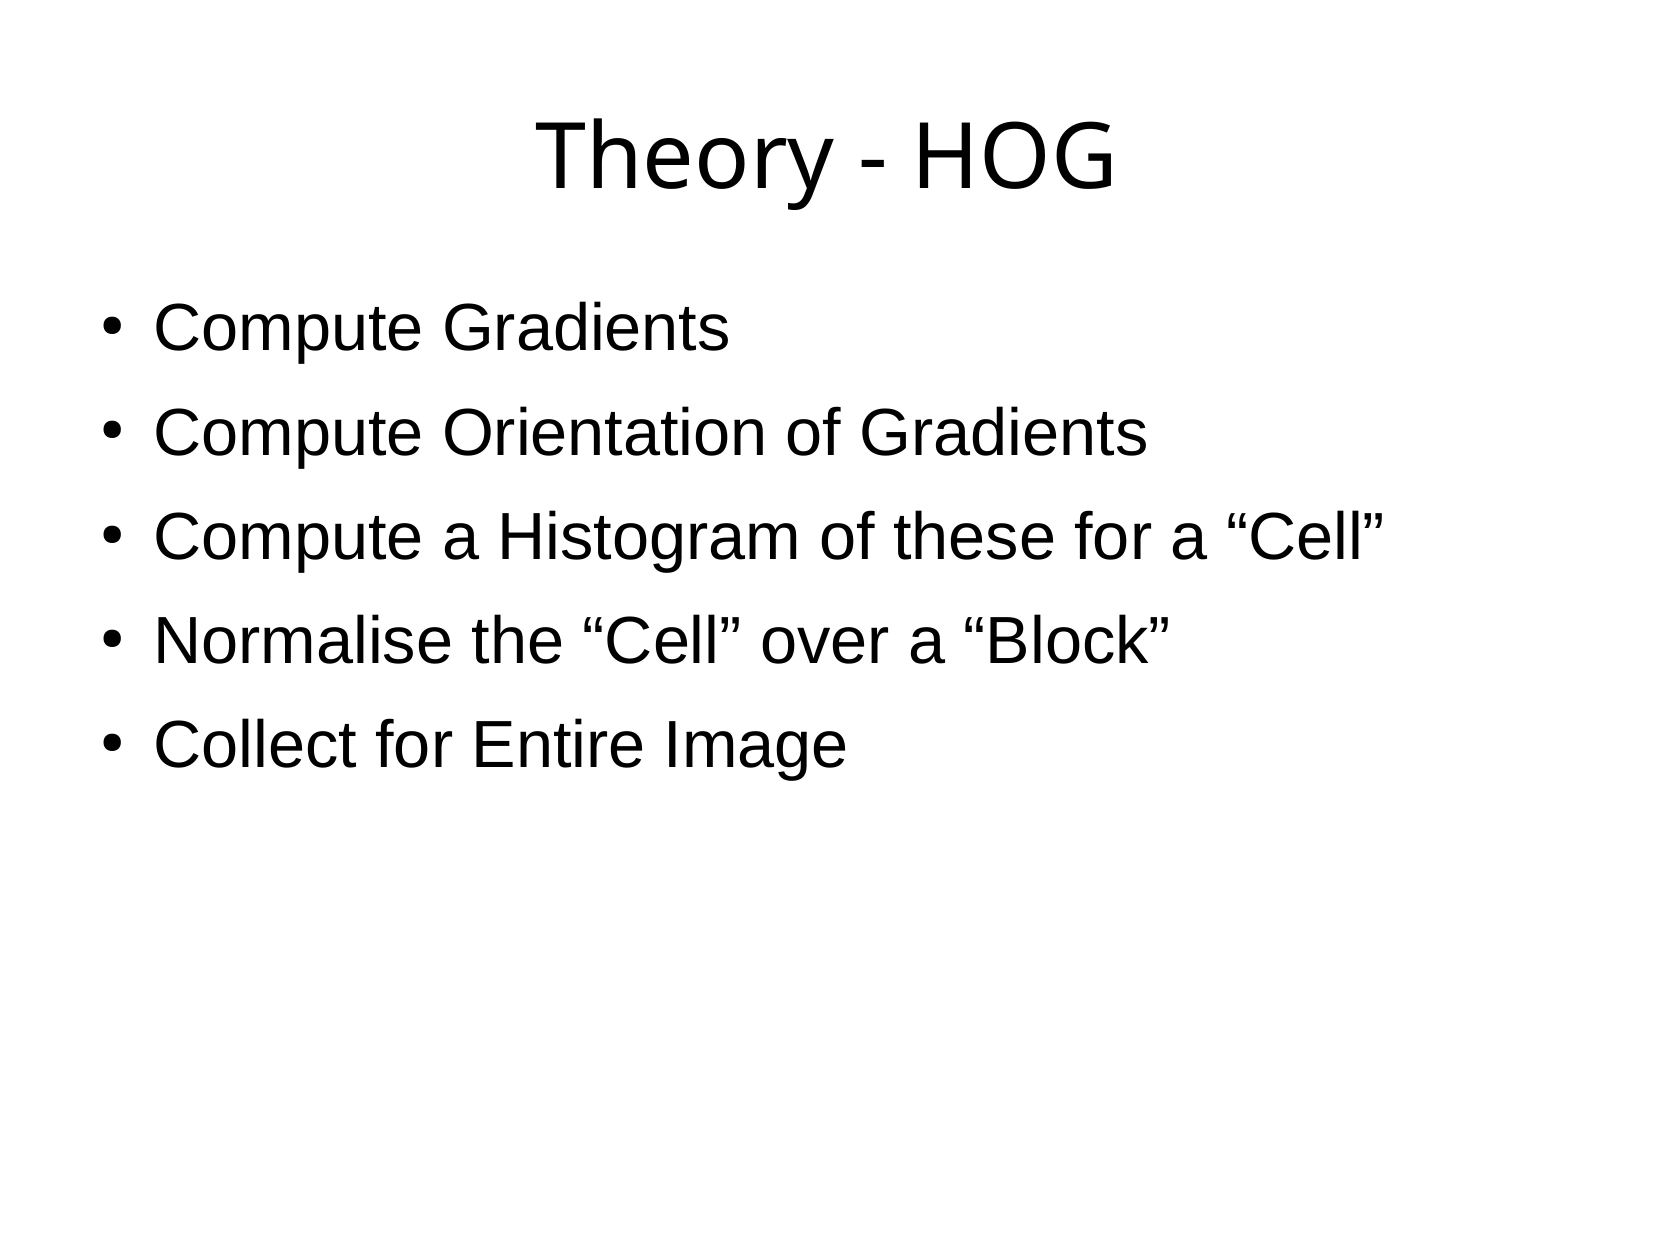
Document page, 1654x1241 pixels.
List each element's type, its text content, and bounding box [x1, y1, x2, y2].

title Theory - HOG [82, 56, 1571, 250]
list Compute Gradients Compute Orientation of Gradients Compute a Histogram of these for a “Cell” Normalise the “Cell” over a “Block” Collect for Entire Image [82, 290, 1571, 1109]
